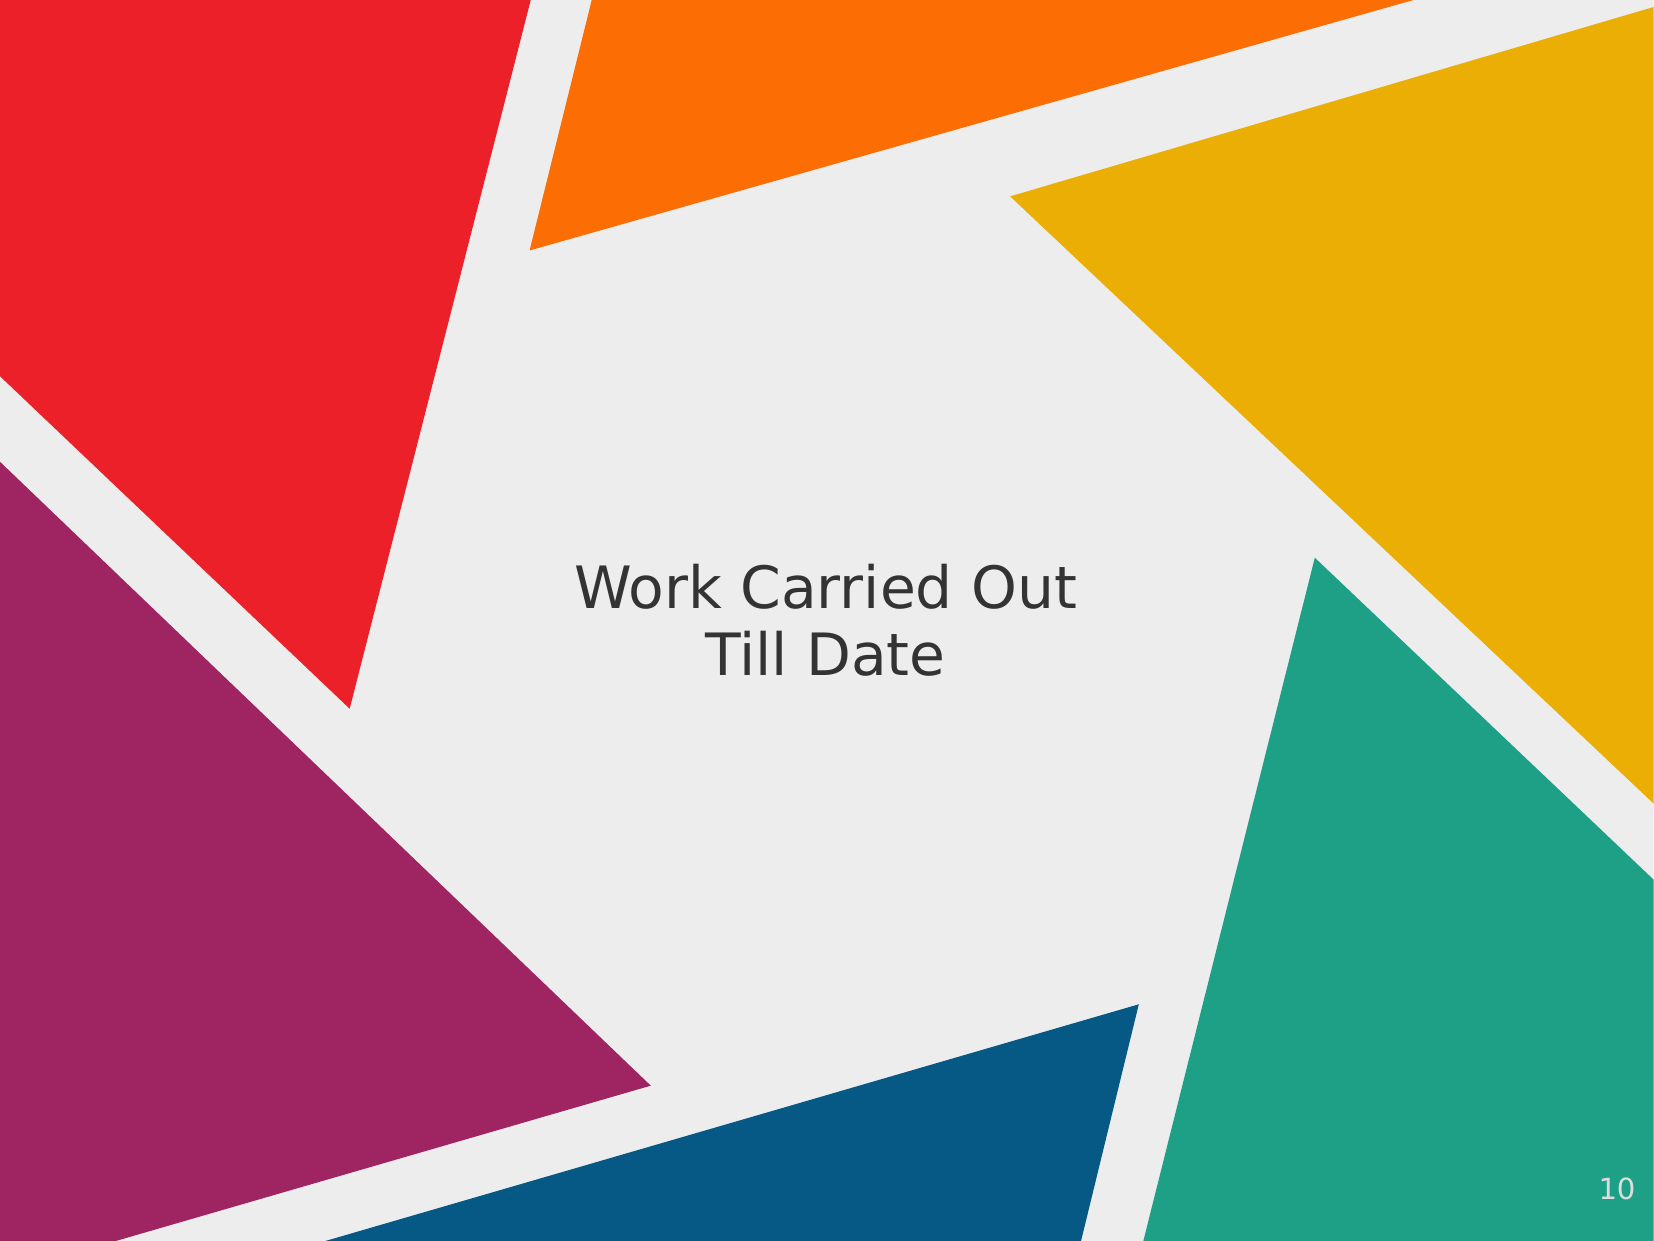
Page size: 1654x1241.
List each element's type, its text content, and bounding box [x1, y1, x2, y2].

title Work Carried Out Till Date [467, 518, 1185, 726]
